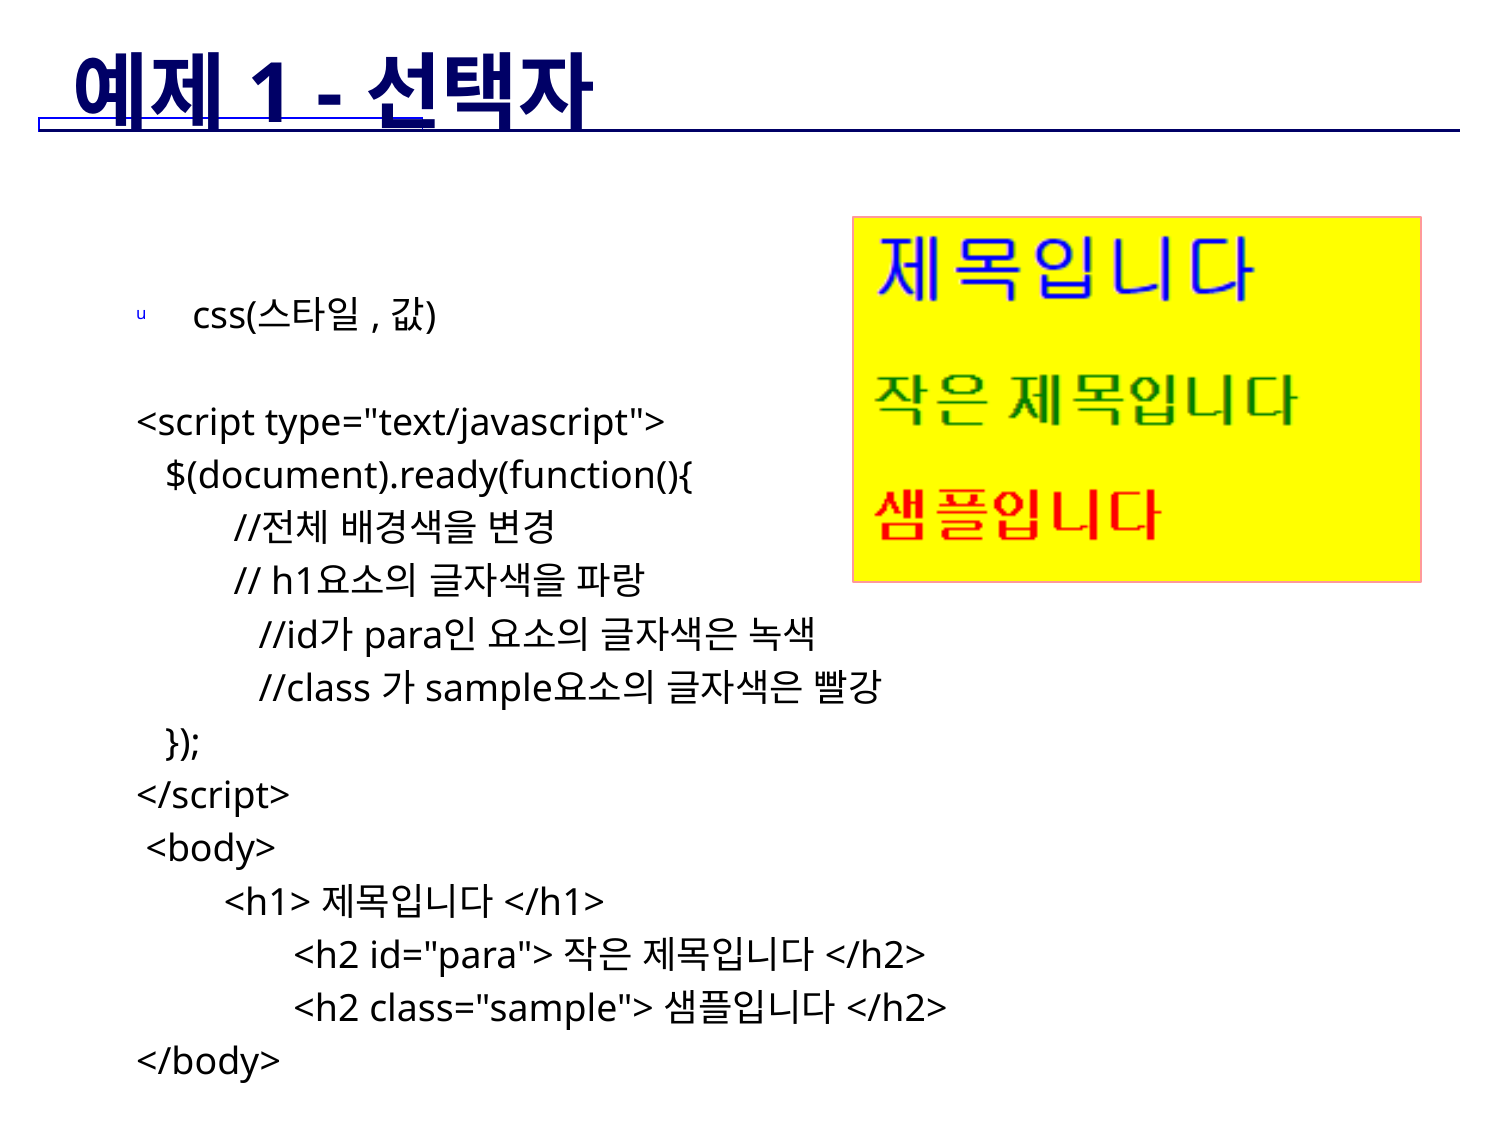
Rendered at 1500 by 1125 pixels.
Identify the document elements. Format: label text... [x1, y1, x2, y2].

picture [854, 218, 1420, 581]
list css(스타일 , 값) <script type="text/javascript"> $(document).ready(function(){ //전체 배경색을 변경 // h1요소의 글자색을 파랑 //id가 para인 요소의 글자색은 녹색 //class 가 sample요소의 글자색은 빨강 }); </script> <body> <h1> 제목입니다 </h1> <h2 id="para"> 작은 제목입니다 </h2> <h2 class="sample"> 샘플입니다 </h2> </body> [121, 283, 1500, 1115]
title 예제 1 - 선택자 [58, 31, 1077, 110]
